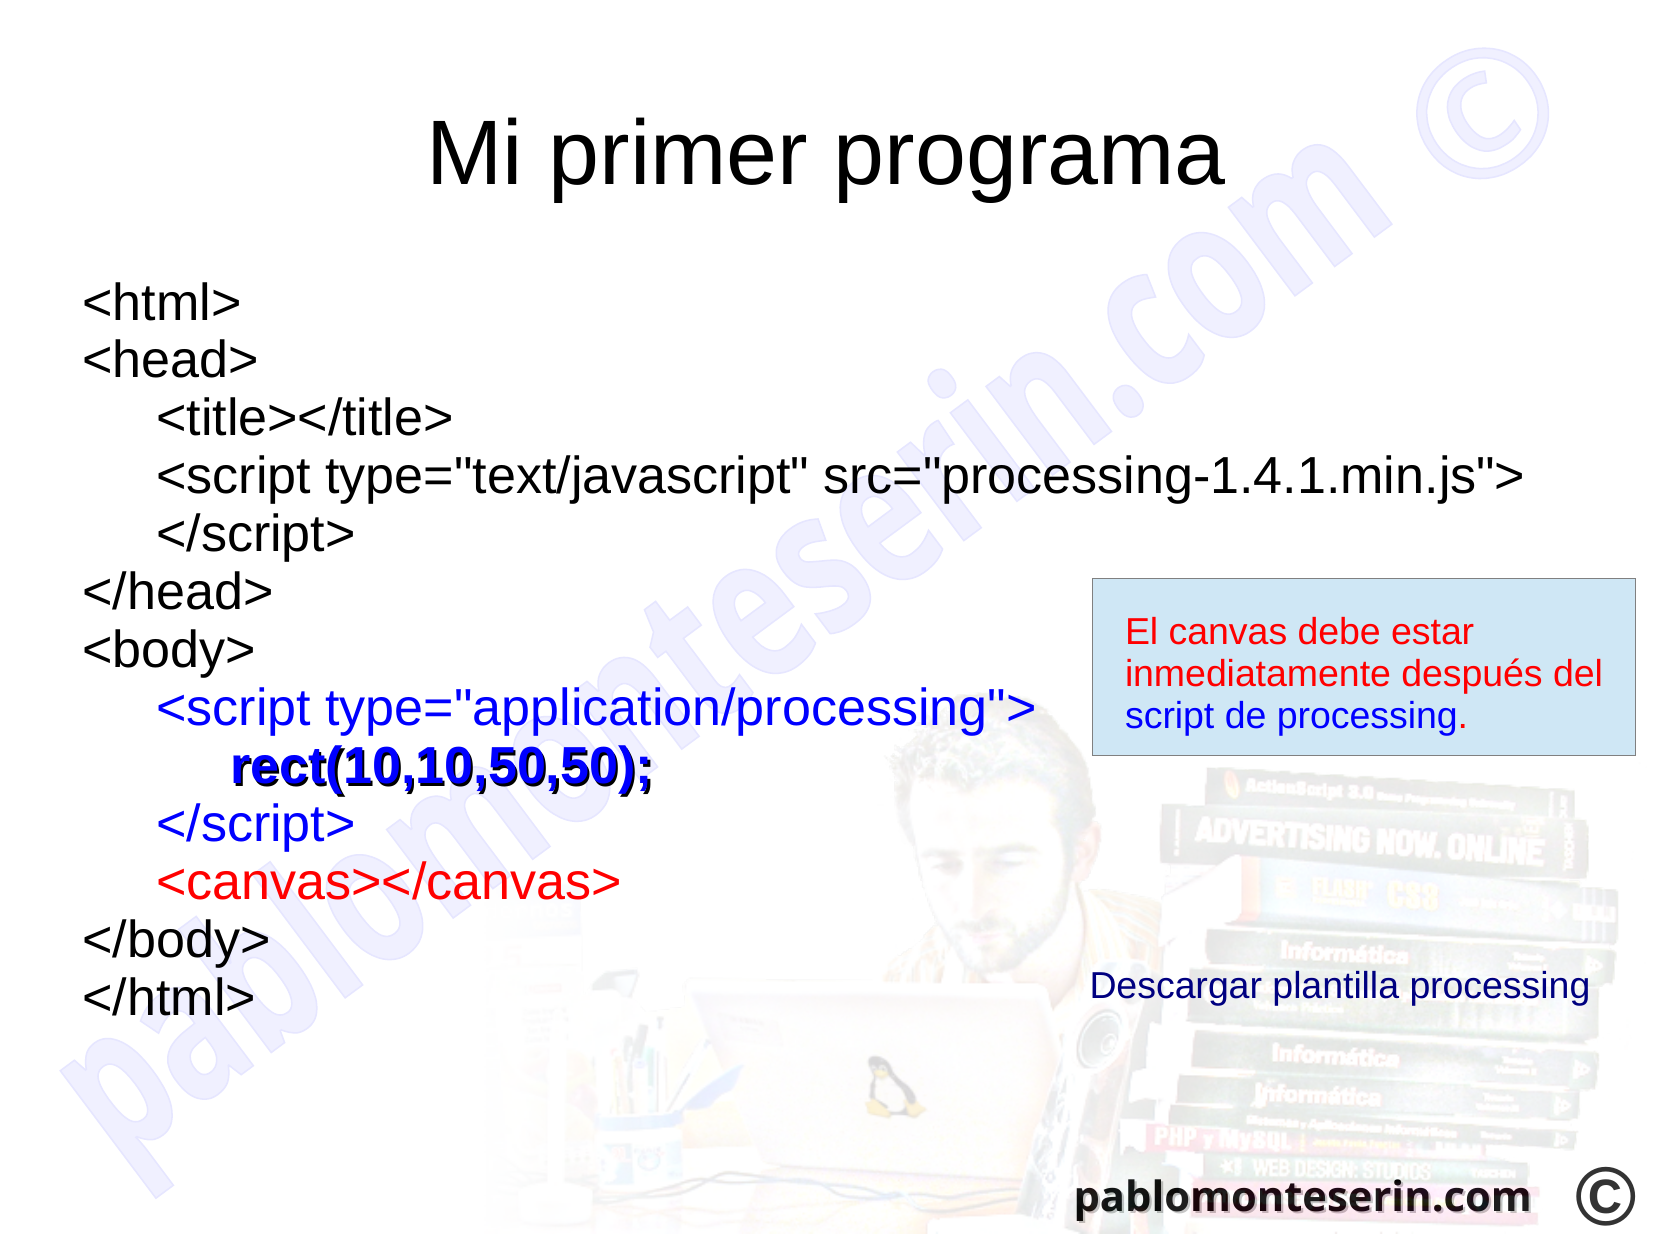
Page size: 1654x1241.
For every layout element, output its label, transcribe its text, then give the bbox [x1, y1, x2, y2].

text_box El canvas debe estar inmediatamente después del script de processing. [1110, 603, 1654, 751]
title Mi primer programa [82, 49, 1571, 257]
subtitle <html> <head> <title></title> <script type="text/javascript" src="processing-1.4.1.min.js"> </script> </head> <body> <script type="application/processing"> rect(10,10,50,50); </script> <canvas></canvas> </body> </html> [82, 269, 1571, 1031]
text_box [1571, 578, 1636, 603]
text_box [1571, 751, 1636, 756]
text_box Descargar plantilla processing [1074, 956, 1606, 1014]
picture [468, 751, 1654, 1234]
